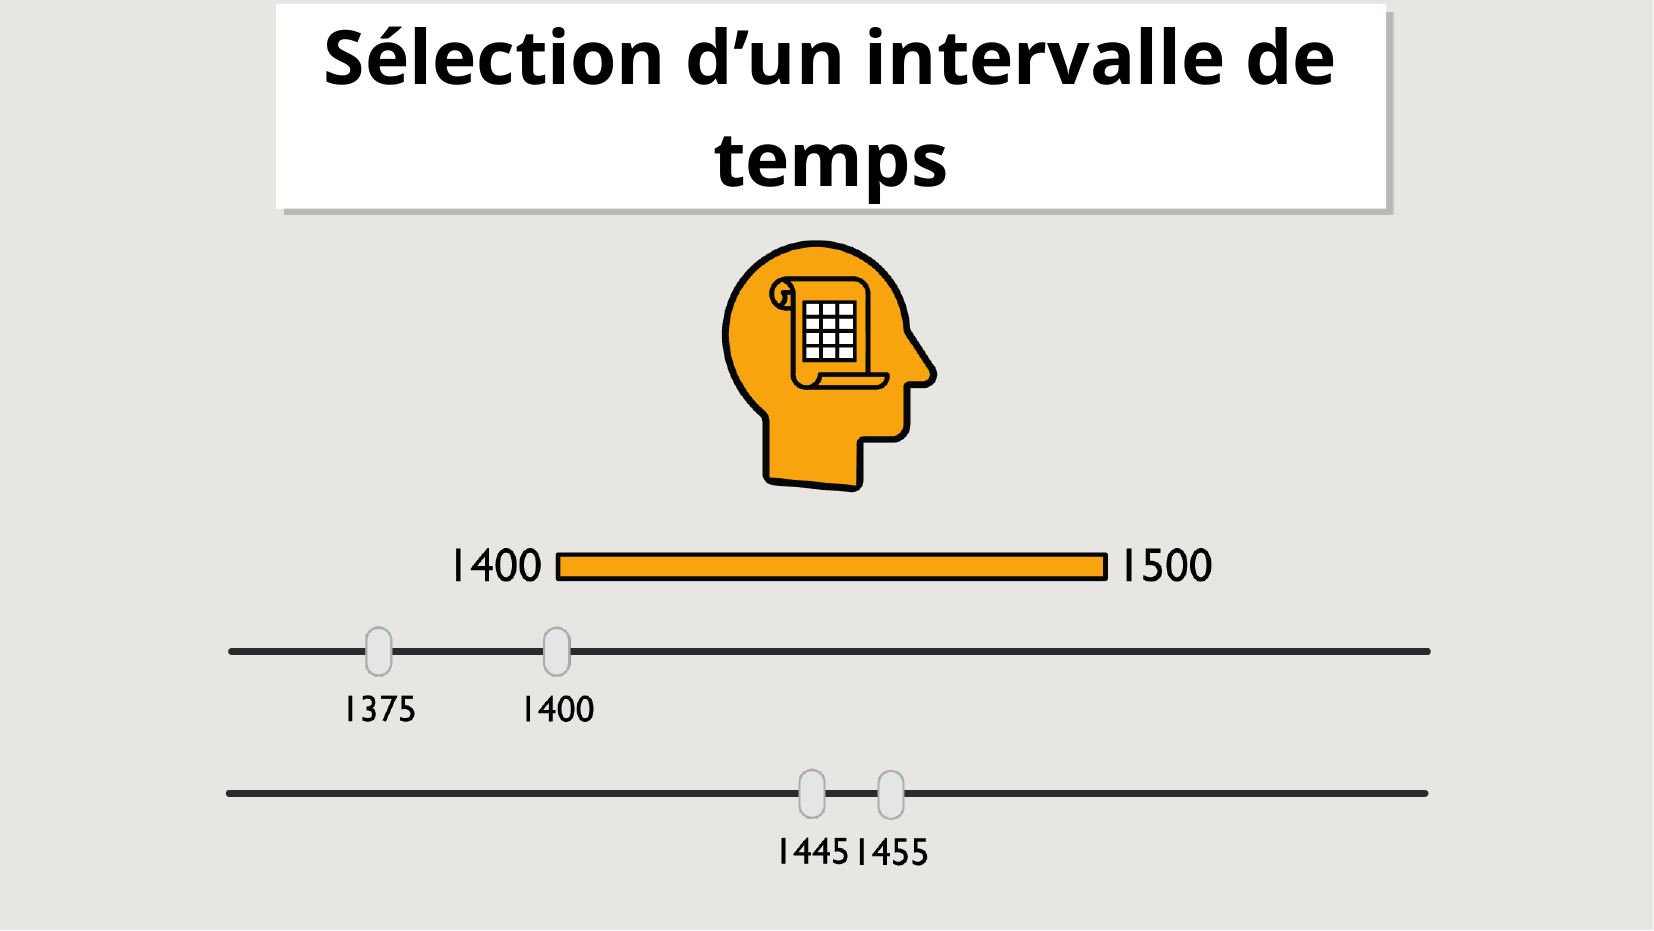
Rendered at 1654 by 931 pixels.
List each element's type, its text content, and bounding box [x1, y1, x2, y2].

picture [139, 193, 1514, 904]
title Sélection d’un intervalle de temps [275, 45, 1387, 168]
